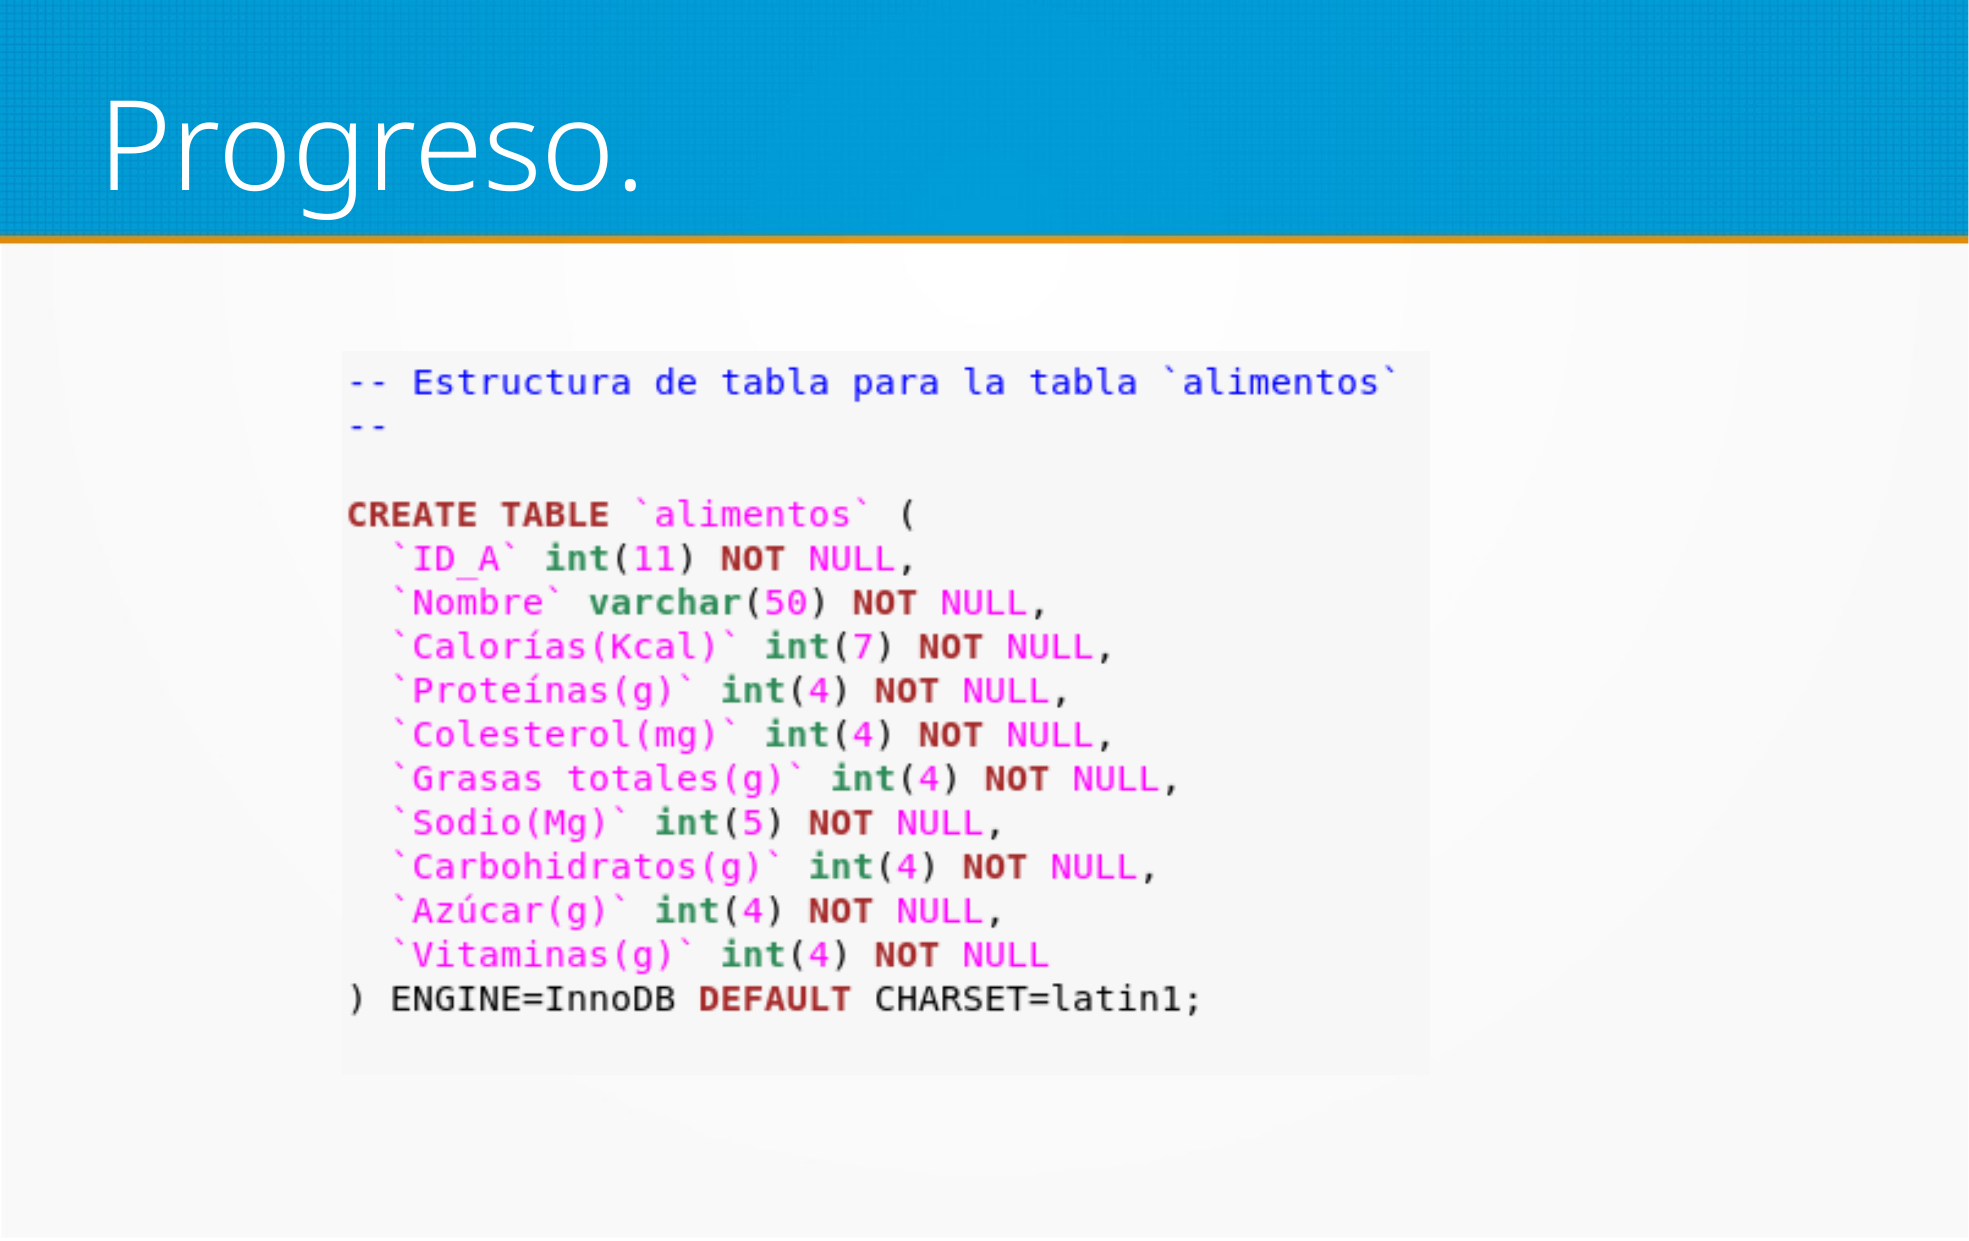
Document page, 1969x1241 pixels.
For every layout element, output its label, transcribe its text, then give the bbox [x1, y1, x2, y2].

picture [0, 233, 1969, 1241]
title Progreso. [98, 19, 1870, 227]
